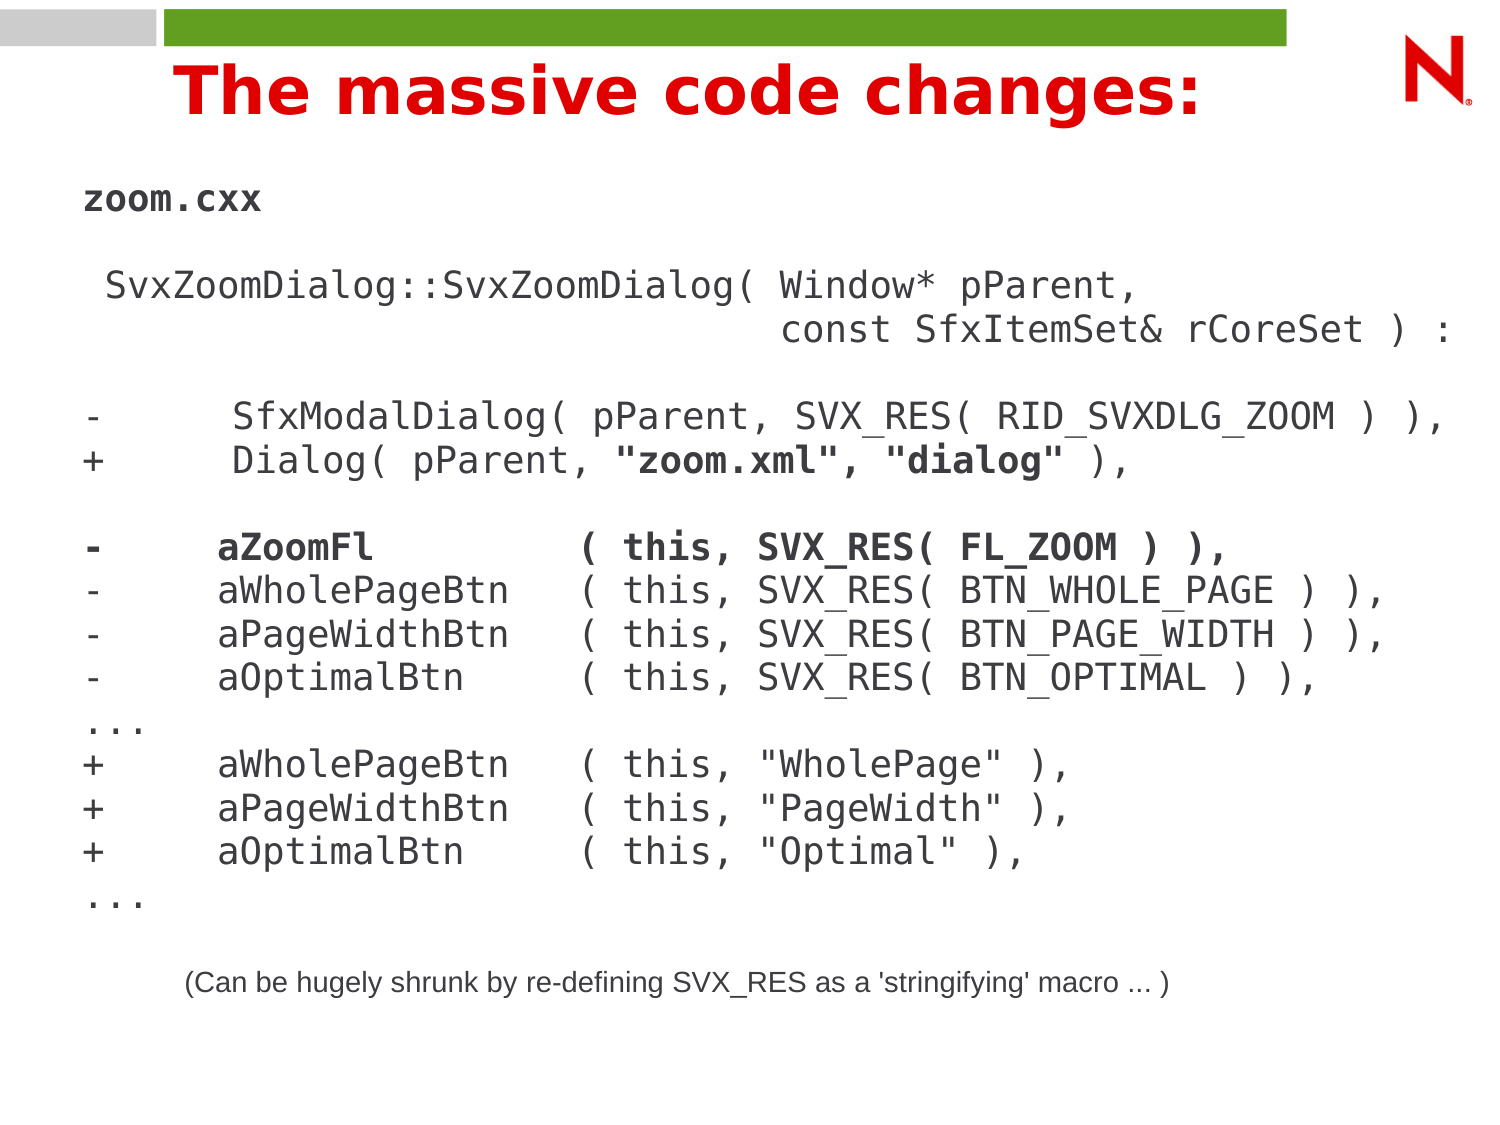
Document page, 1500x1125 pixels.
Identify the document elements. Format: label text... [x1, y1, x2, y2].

text_box zoom.cxx SvxZoomDialog::SvxZoomDialog( Window* pParent, const SfxItemSet& rCoreSet ) : - SfxModalDialog( pParent, SVX_RES( RID_SVXDLG_ZOOM ) ), + Dialog( pParent, "zoom.xml", "dialog" ), - aZoomFl ( this, SVX_RES( FL_ZOOM ) ), - aWholePageBtn ( this, SVX_RES( BTN_WHOLE_PAGE ) ), - aPageWidthBtn ( this, SVX_RES( BTN_PAGE_WIDTH ) ), - aOptimalBtn ( this, SVX_RES( BTN_OPTIMAL ) ), ... + aWholePageBtn ( this, "WholePage" ), + aPageWidthBtn ( this, "PageWidth" ), + aOptimalBtn ( this, "Optimal" ), ... [82, 177, 1500, 1125]
picture [1403, 32, 1473, 107]
text_box (Can be hugely shrunk by re-defining SVX_RES as a 'stringifying' macro ... ) [184, 965, 1255, 999]
title The massive code changes: [173, 41, 1405, 144]
